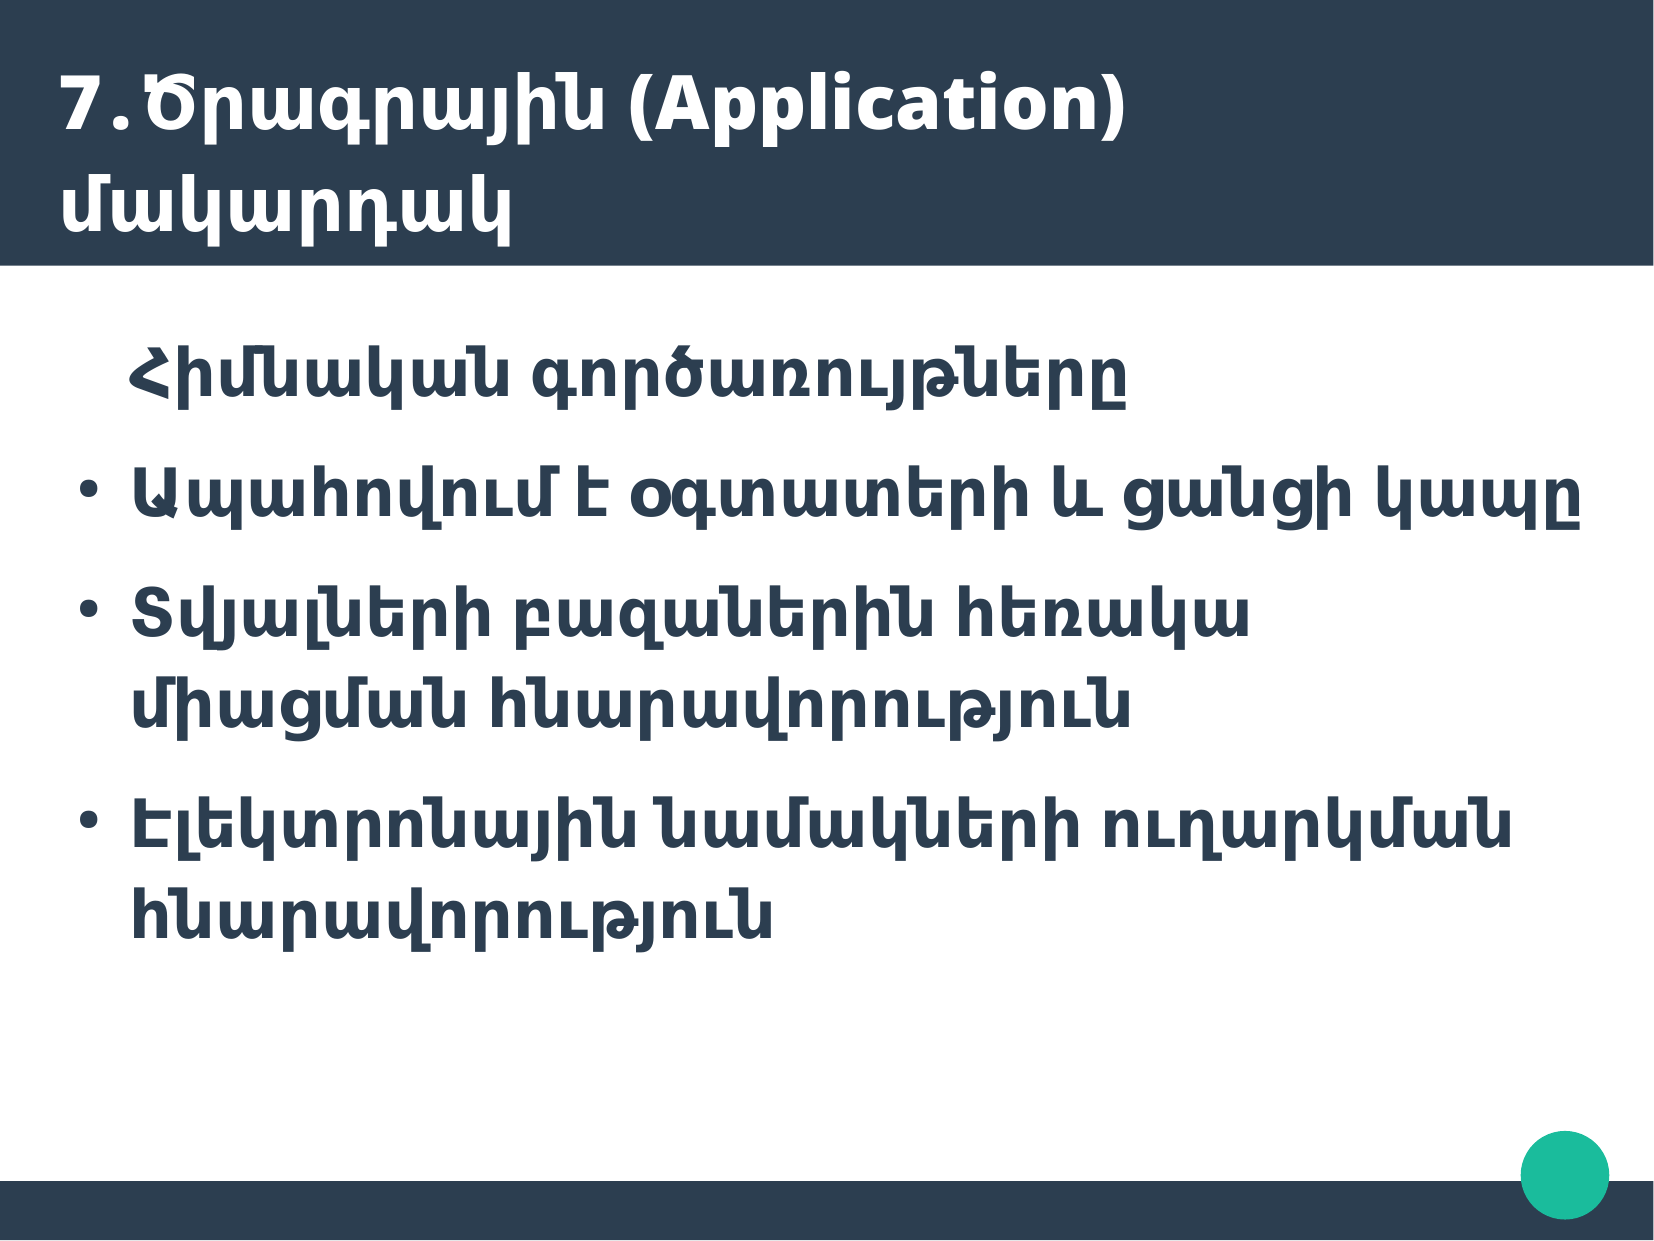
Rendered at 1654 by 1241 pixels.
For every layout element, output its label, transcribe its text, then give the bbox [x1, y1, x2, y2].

title 7․Ծրագրային (Application) մակարդակ [59, 49, 1595, 207]
list Հիմնական գործառույթները Ապահովում է օգտատերի և ցանցի կապը Տվյալների բազաներին հեռակա միացման հնարավորություն Էլեկտրոնային նամակների ուղարկման հնարավորություն [59, 324, 1595, 1152]
